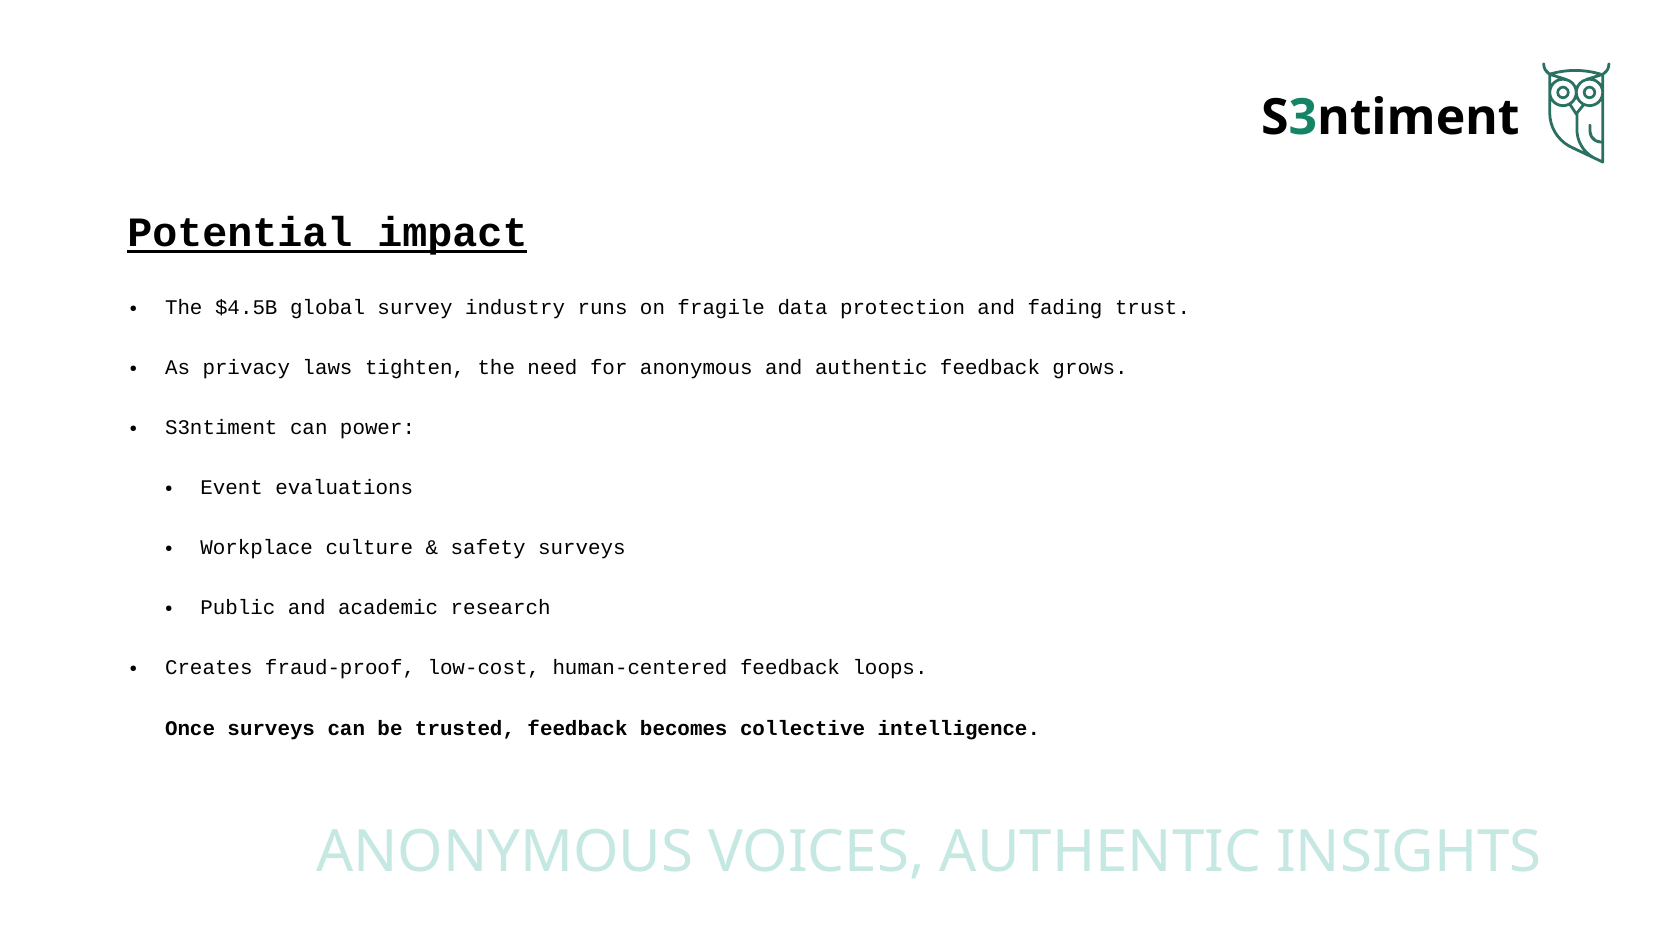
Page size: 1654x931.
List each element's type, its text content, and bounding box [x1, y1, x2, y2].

subtitle The $4.5B global survey industry runs on fragile data protection and fading trust. As privacy laws tighten, the need for anonymous and authentic feedback grows. S3ntiment can power: Event evaluations Workplace culture & safety surveys Public and academic research Creates fraud-proof, low-cost, human-centered feedback loops. Once surveys can be trusted, feedback becomes collective intelligence. [129, 250, 1618, 884]
title S3ntiment [82, 37, 1520, 193]
picture [1519, 56, 1654, 338]
text_box ANONYMOUS VOICES, AUTHENTIC INSIGHTS [301, 801, 1327, 903]
text_box Potential impact [112, 204, 1351, 321]
